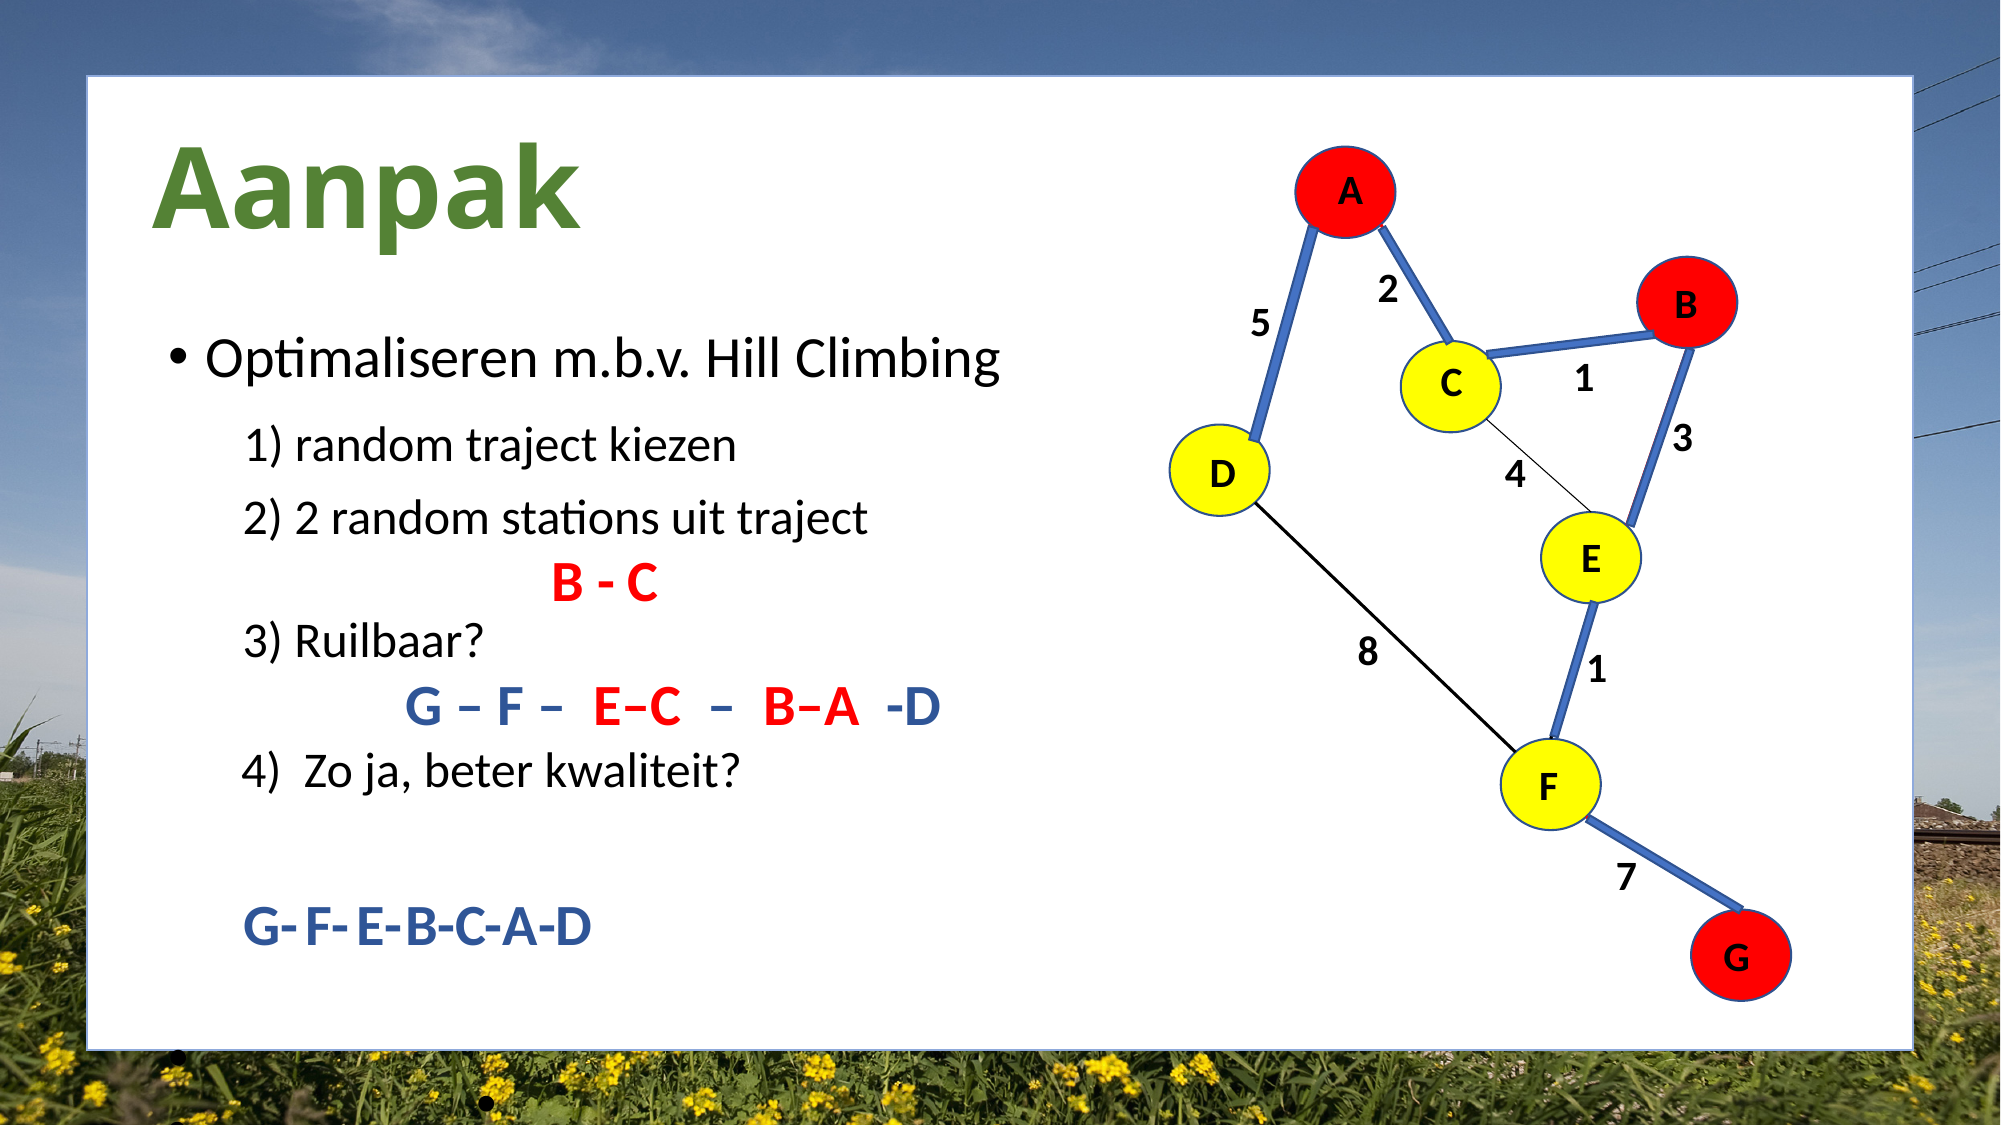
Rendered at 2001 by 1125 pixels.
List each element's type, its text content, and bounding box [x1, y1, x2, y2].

text_box -D [523, 879, 619, 966]
text_box 5 [1235, 287, 1291, 353]
text_box G – F – E–C – B–A -D [315, 667, 1164, 753]
text_box G [1708, 922, 1775, 988]
text_box 4 [1489, 438, 1554, 505]
text_box B-C [437, 879, 469, 966]
text_box B [1659, 269, 1723, 335]
text_box G- [228, 879, 325, 966]
text_box 8 [1377, 616, 1408, 645]
title Aanpak [1298, 227, 1391, 302]
text_box B - C [461, 543, 767, 630]
text_box E- [386, 879, 437, 966]
text_box 5 [1284, 305, 1298, 353]
text_box 3 [1656, 402, 1666, 431]
title Aanpak [137, 83, 1863, 302]
text_box 1 [1570, 633, 1580, 666]
text_box 8 [1342, 616, 1408, 682]
text_box C [1425, 347, 1493, 413]
text_box 3) Ruilbaar? [152, 599, 1110, 686]
text_box 2) 2 random stations uit traject [152, 476, 1110, 563]
text_box D [1194, 438, 1261, 505]
text_box [87, 76, 1913, 1050]
text_box 7 [1635, 841, 1667, 860]
text_box F [1524, 751, 1590, 818]
text_box 3 [1656, 402, 1723, 469]
text_box -A [469, 879, 523, 966]
text_box 4) Zo ja, beter kwaliteit? [150, 729, 1108, 816]
text_box 2 [1362, 253, 1429, 319]
text_box 1 [1558, 343, 1618, 408]
text_box Optimaliseren m.b.v. Hill Climbing 1) random traject kiezen [153, 319, 1110, 476]
text_box 1 [1570, 633, 1637, 699]
text_box E [1558, 523, 1625, 589]
text_box 2 [1402, 253, 1429, 298]
text_box 7 [1600, 841, 1667, 908]
text_box F- [325, 879, 386, 966]
text_box A [1322, 155, 1393, 222]
